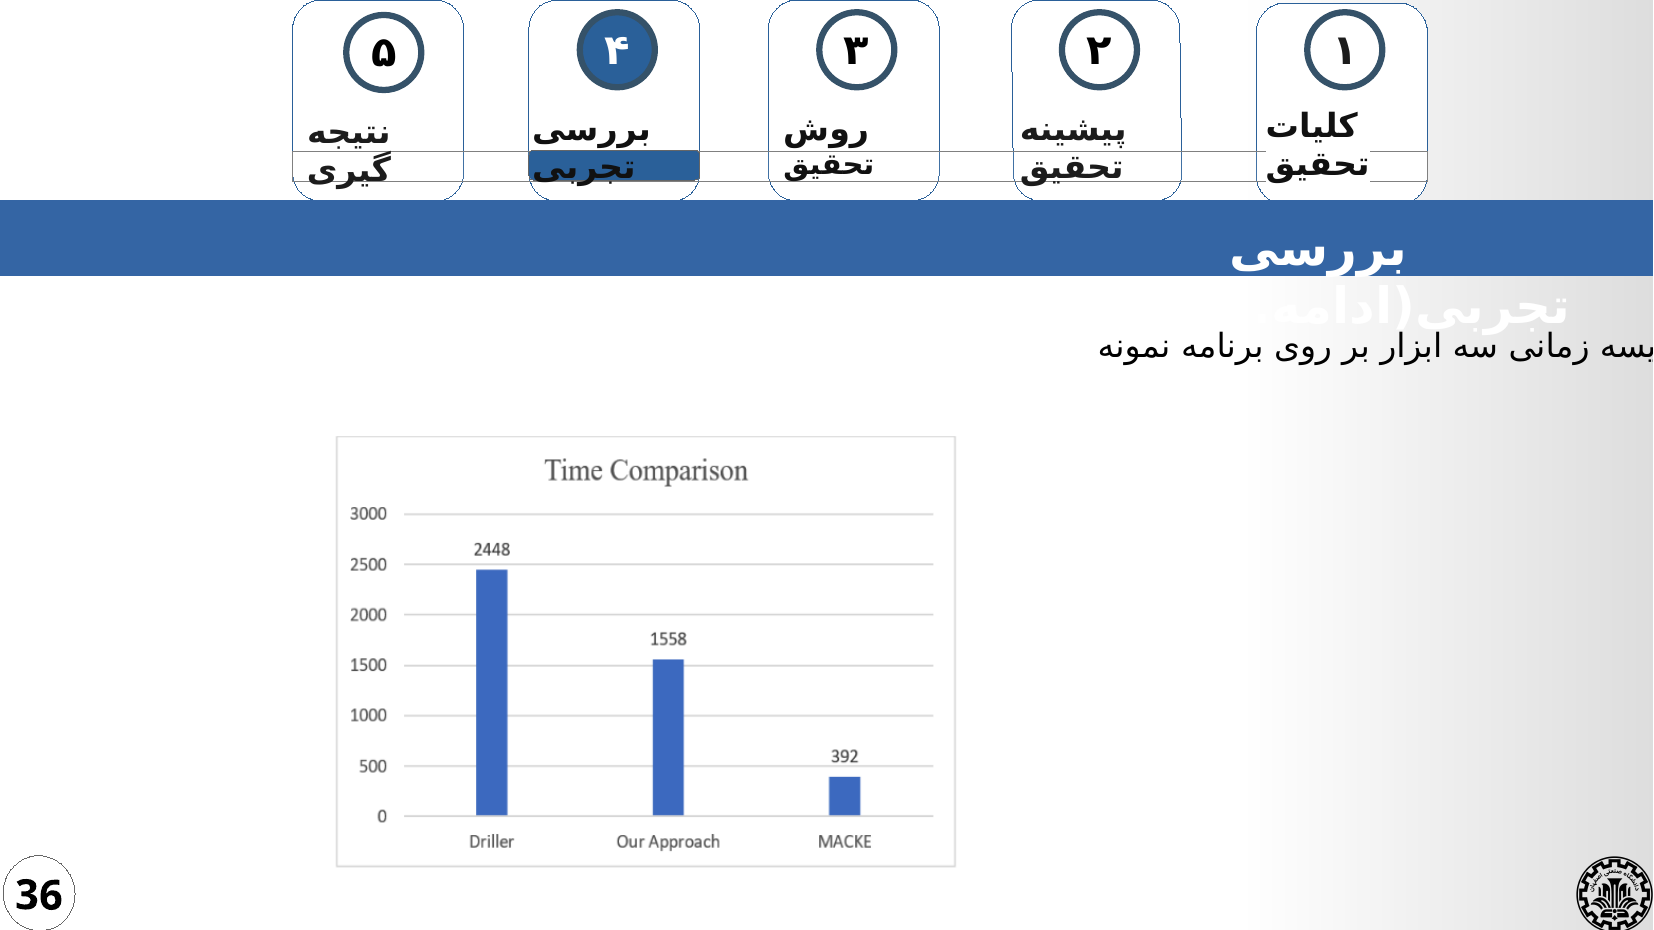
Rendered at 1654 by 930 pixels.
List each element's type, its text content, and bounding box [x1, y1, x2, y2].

text_box [0, 148, 1653, 318]
text_box روش تحقیق [768, 101, 964, 151]
text_box کلیات تحقیق [1250, 99, 1446, 148]
picture [1575, 855, 1653, 930]
text_box ۵ [346, 14, 422, 91]
text_box [768, 0, 940, 101]
text_box [1011, 0, 1181, 101]
text_box پیشینه تحقیق [1005, 101, 1195, 151]
text_box ۲ [1061, 12, 1137, 88]
text_box مقایسه زمانی سه ابزار بر روی برنامه‌ نمونه [1083, 318, 1585, 409]
picture [330, 432, 962, 871]
text_box بررسی تجربی(ادامه.) [1214, 211, 1653, 327]
text_box 36 [3, 855, 76, 930]
text_box [528, 0, 700, 101]
text_box ۴ [579, 12, 655, 88]
text_box نتیجه گیری [292, 104, 488, 154]
text_box ۱ [1307, 12, 1383, 88]
text_box بررسی تجربی [517, 101, 713, 151]
text_box ۳ [819, 12, 895, 88]
text_box [1256, 3, 1428, 99]
text_box [292, 0, 464, 104]
